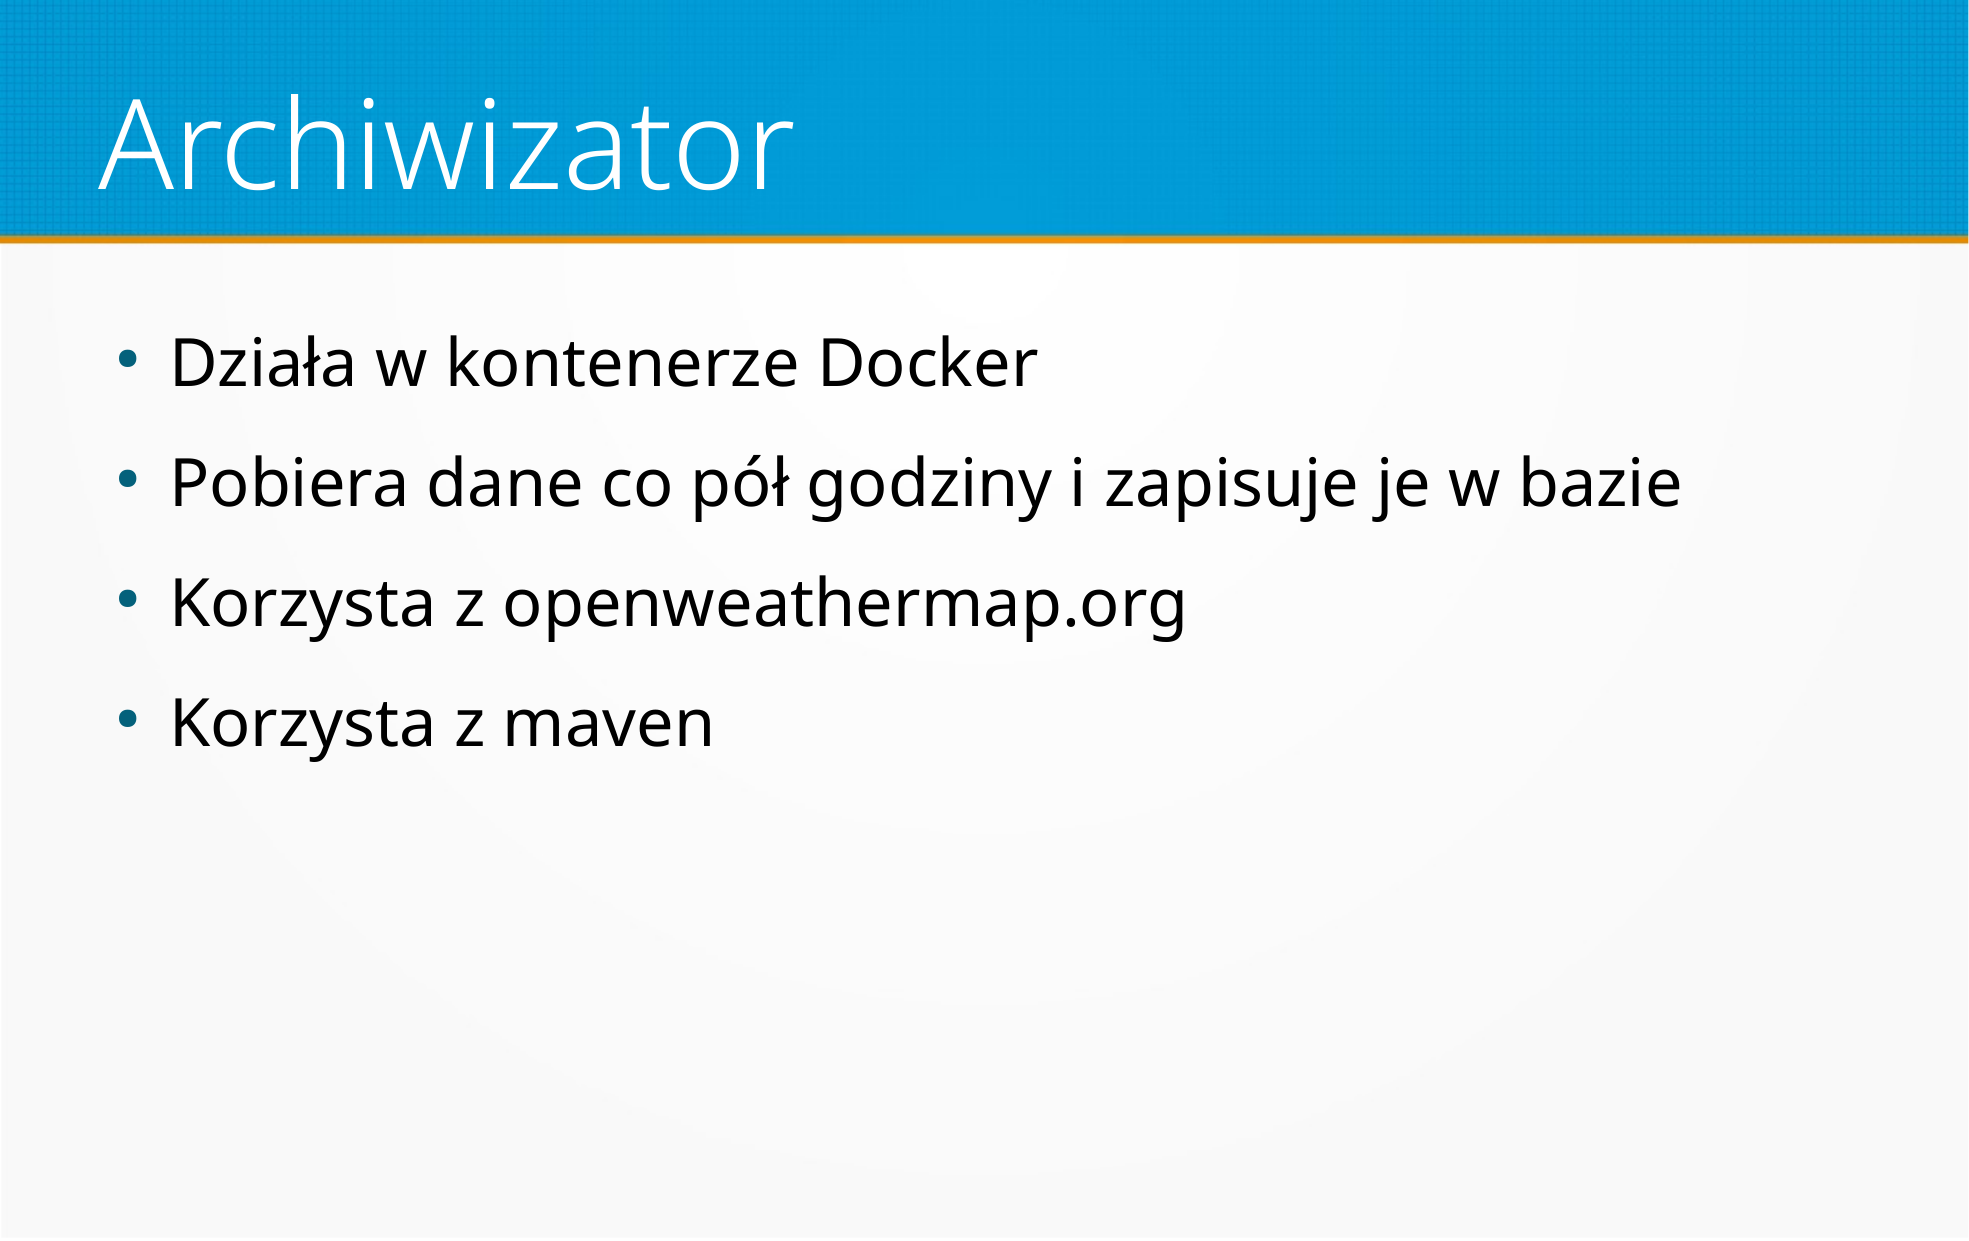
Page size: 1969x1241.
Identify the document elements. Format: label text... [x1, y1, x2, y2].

list Działa w kontenerze Docker Pobiera dane co pół godziny i zapisuje je w bazie Korzysta z openweathermap.org Korzysta z maven [98, 315, 1860, 1080]
title Archiwizator [98, 19, 1870, 227]
picture [0, 233, 1969, 1241]
